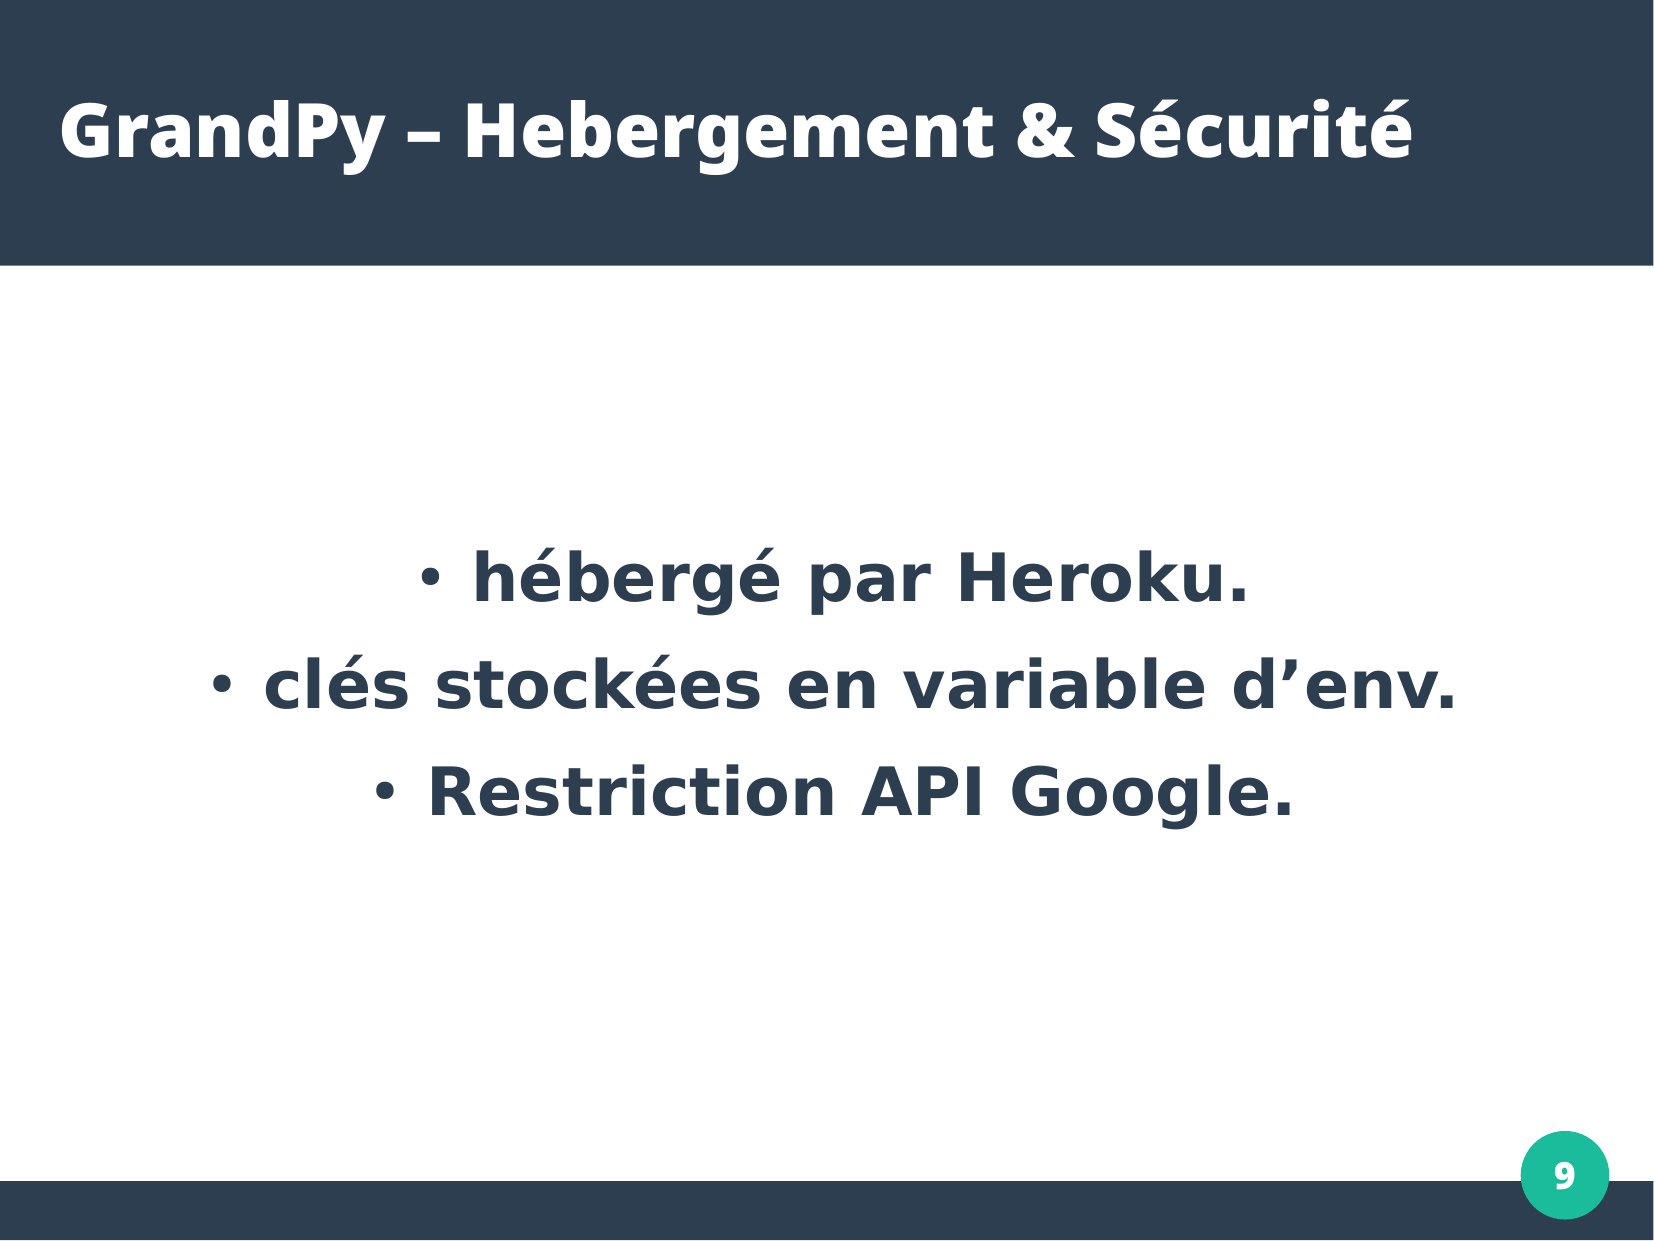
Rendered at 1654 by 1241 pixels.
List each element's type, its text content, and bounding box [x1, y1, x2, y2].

title GrandPy – Hebergement & Sécurité [59, 49, 1595, 207]
list hébergé par Heroku. clés stockées en variable d’env. Restriction API Google. [59, 324, 1595, 1152]
